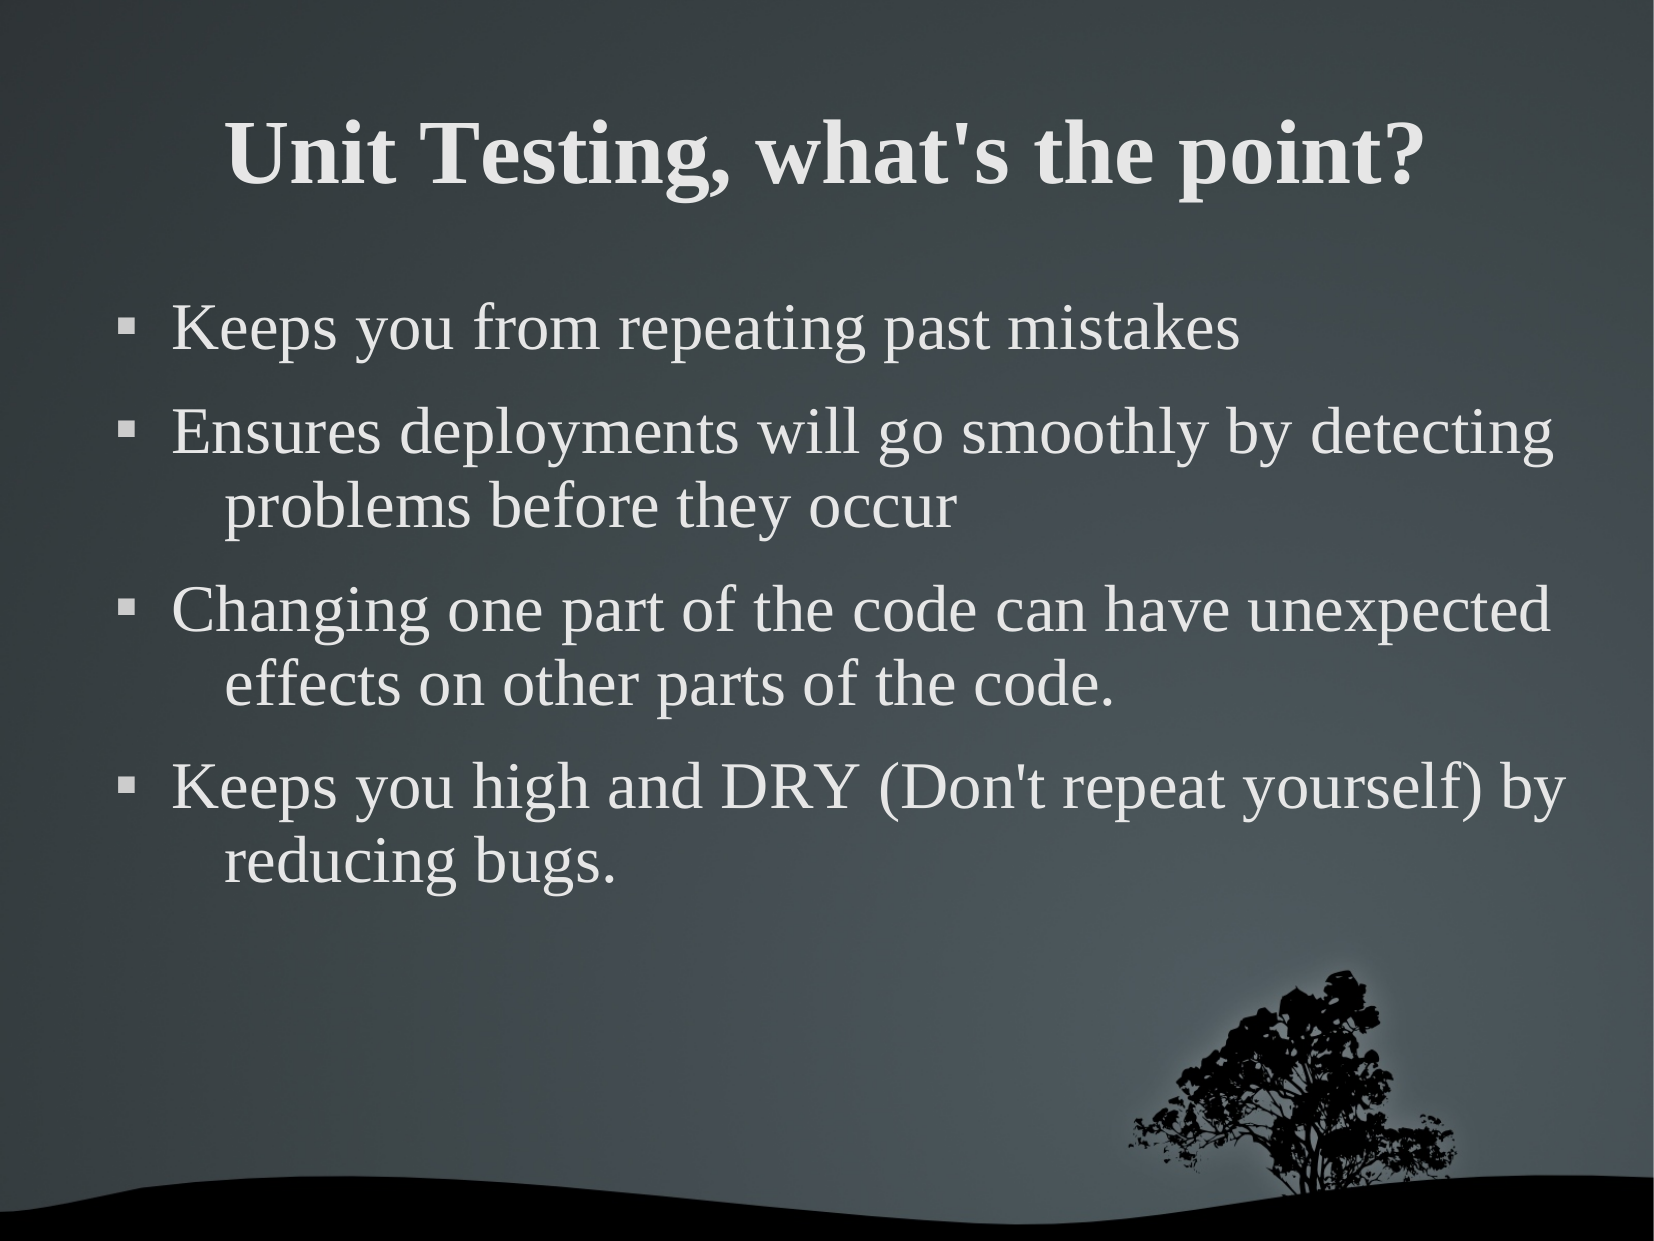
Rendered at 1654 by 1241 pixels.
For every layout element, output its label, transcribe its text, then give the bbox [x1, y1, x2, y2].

list Keeps you from repeating past mistakes Ensures deployments will go smoothly by detecting problems before they occur Changing one part of the code can have unexpected effects on other parts of the code. Keeps you high and DRY (Don't repeat yourself) by reducing bugs. [82, 290, 1571, 1109]
title Unit Testing, what's the point? [82, 49, 1571, 257]
picture [0, 0, 1654, 1241]
